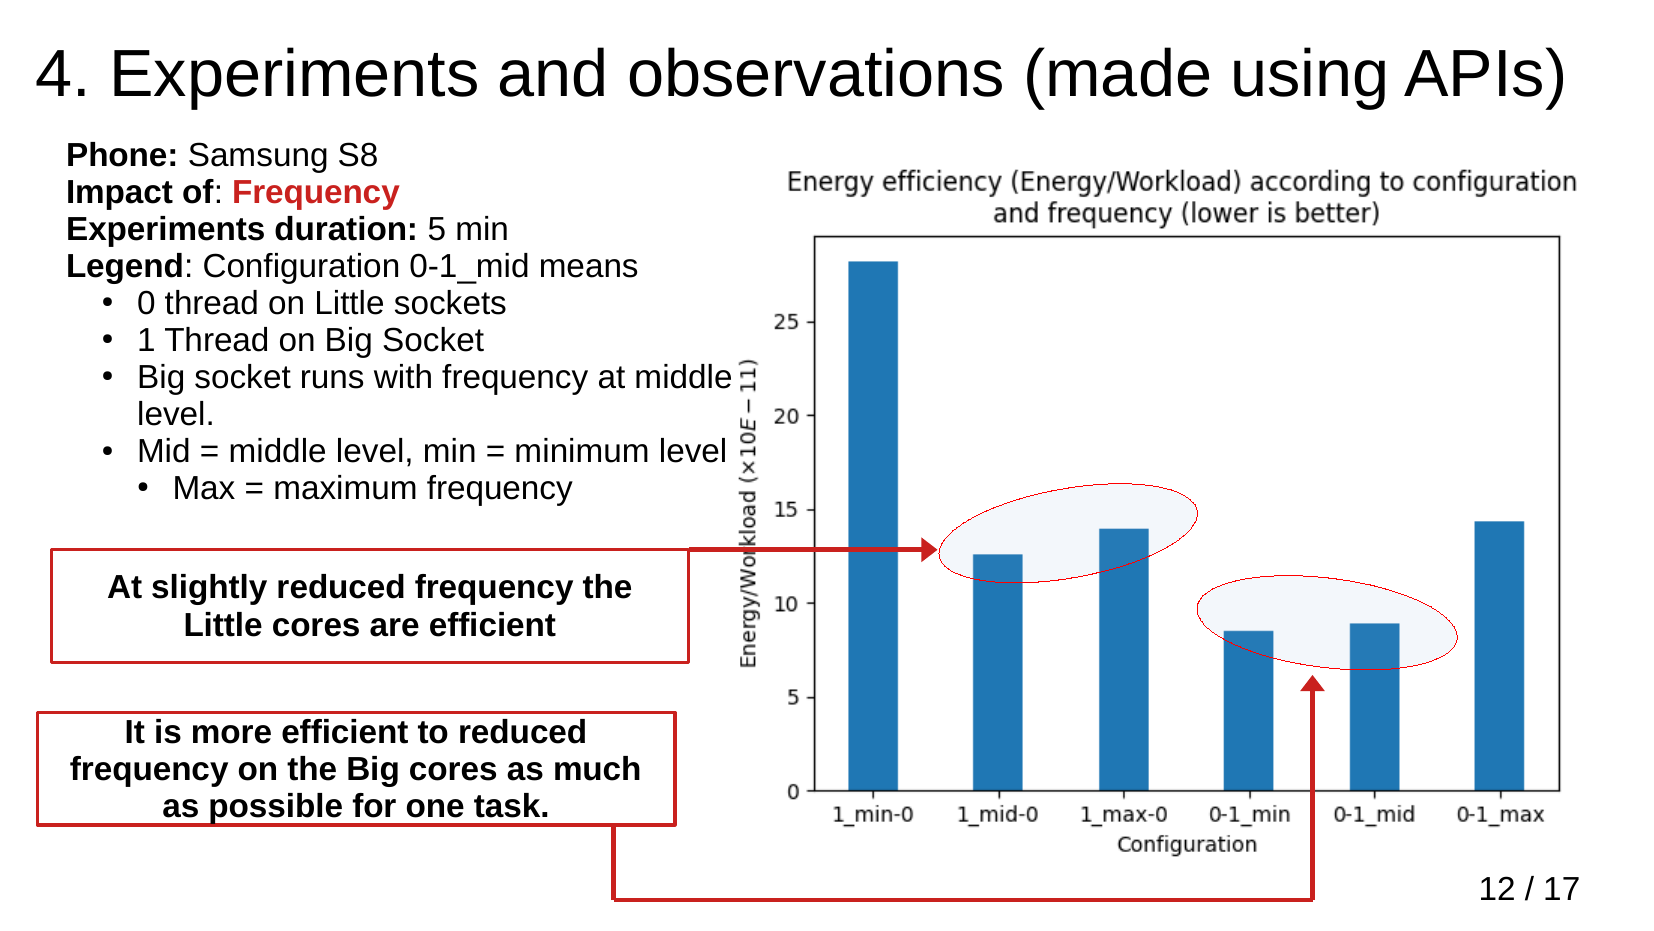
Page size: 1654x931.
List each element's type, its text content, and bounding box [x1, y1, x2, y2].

text_box 12 / 17 [1463, 862, 1652, 931]
text_box [938, 483, 1198, 583]
title 4. Experiments and observations (made using APIs) [35, 0, 1629, 148]
text_box At slightly reduced frequency the Little cores are efficient [51, 549, 689, 663]
text_box It is more efficient to reduced frequency on the Big cores as much as possible for one task. [37, 712, 675, 825]
picture [694, 149, 1654, 870]
text_box [1197, 575, 1458, 670]
text_box Phone: Samsung S8 Impact of: Frequency Experiments duration: 5 min Legend: Configuration 0-1_mid means 0 thread on Little sockets 1 Thread on Big Socket Big socket runs with frequency at middle level. Mid = middle level, min = minimum level Max = maximum frequency [51, 148, 764, 515]
